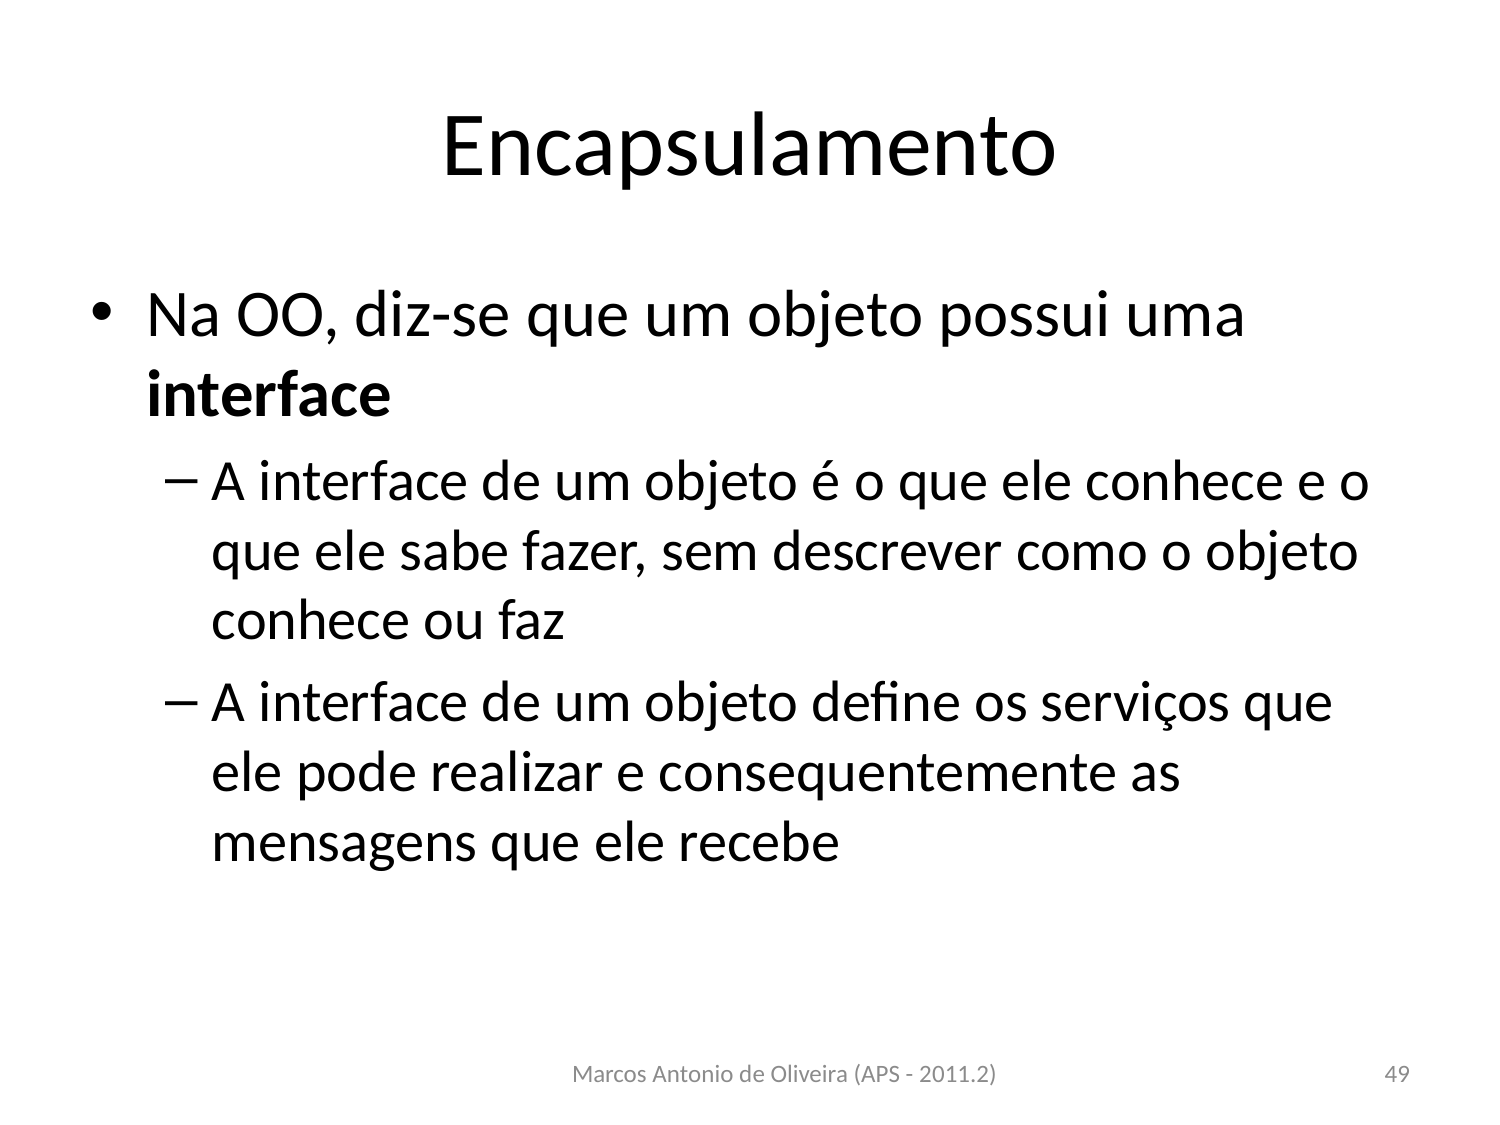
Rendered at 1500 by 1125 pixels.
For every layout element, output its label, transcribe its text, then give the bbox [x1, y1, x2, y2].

list Na OO, diz-se que um objeto possui uma interface A interface de um objeto é o que ele conhece e o que ele sabe fazer, sem descrever como o objeto conhece ou faz A interface de um objeto define os serviços que ele pode realizar e consequentemente as mensagens que ele recebe [75, 262, 1425, 1005]
title Encapsulamento [75, 45, 1425, 233]
slide_number <número> [1074, 1042, 1425, 1103]
footer Marcos Antonio de Oliveira (APS - 2011.2) [512, 1042, 1058, 1103]
